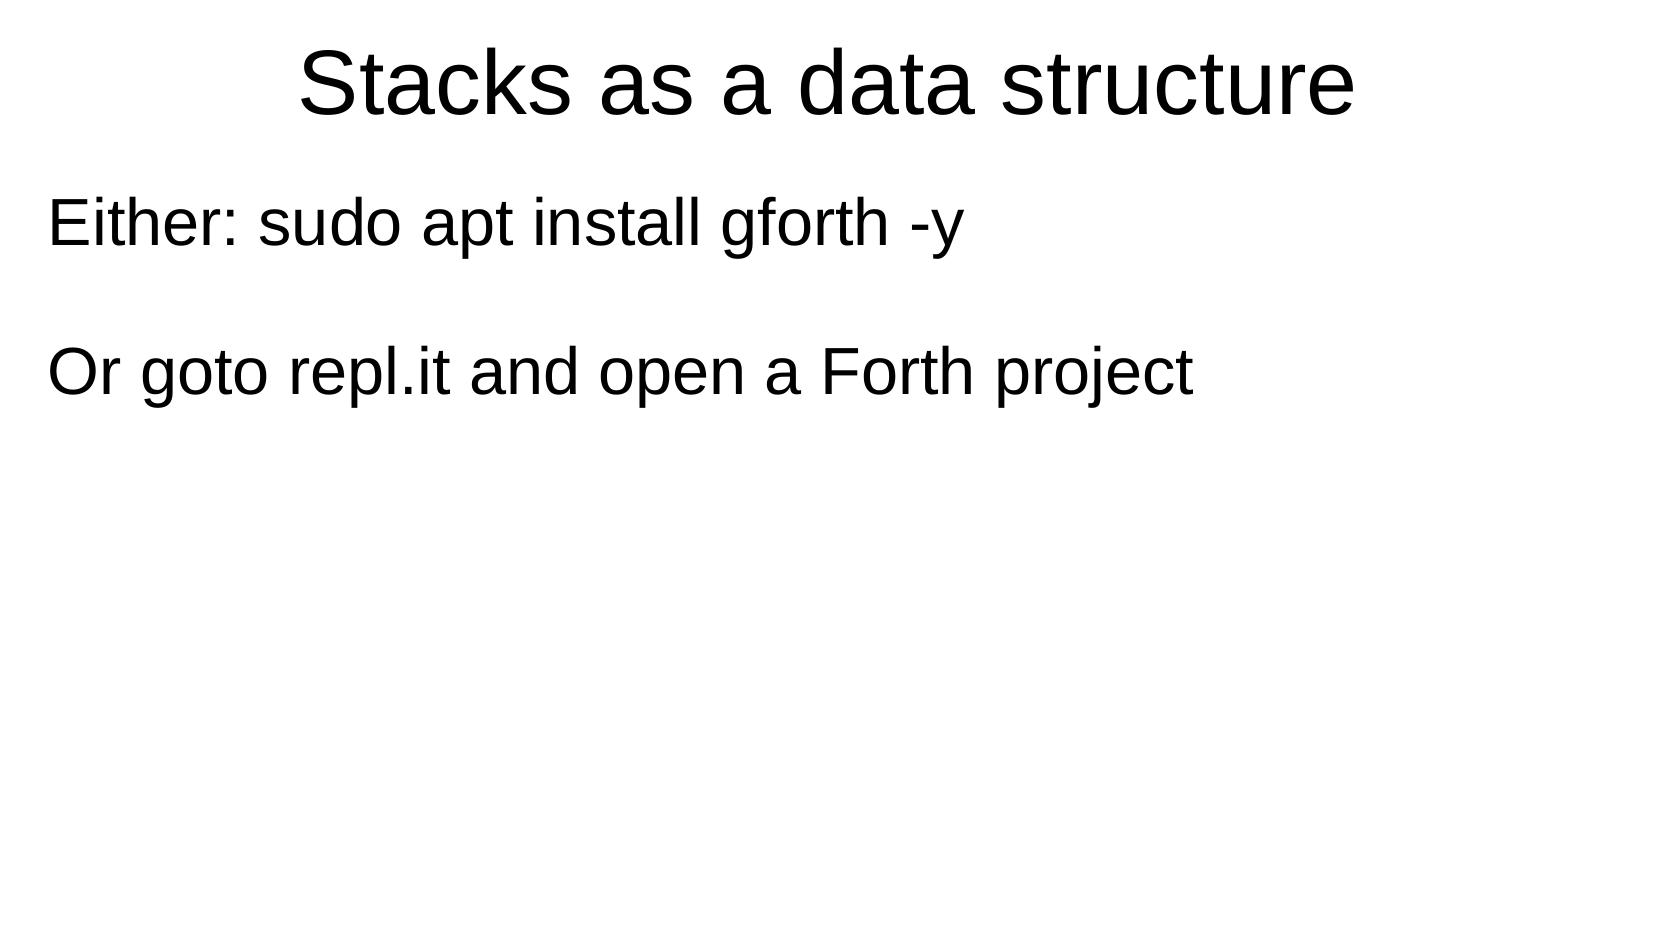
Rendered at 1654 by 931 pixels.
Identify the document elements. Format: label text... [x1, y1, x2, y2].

title Stacks as a data structure [84, 0, 1573, 155]
text_box Either: sudo apt install gforth -y Or goto repl.it and open a Forth project [33, 177, 1626, 711]
